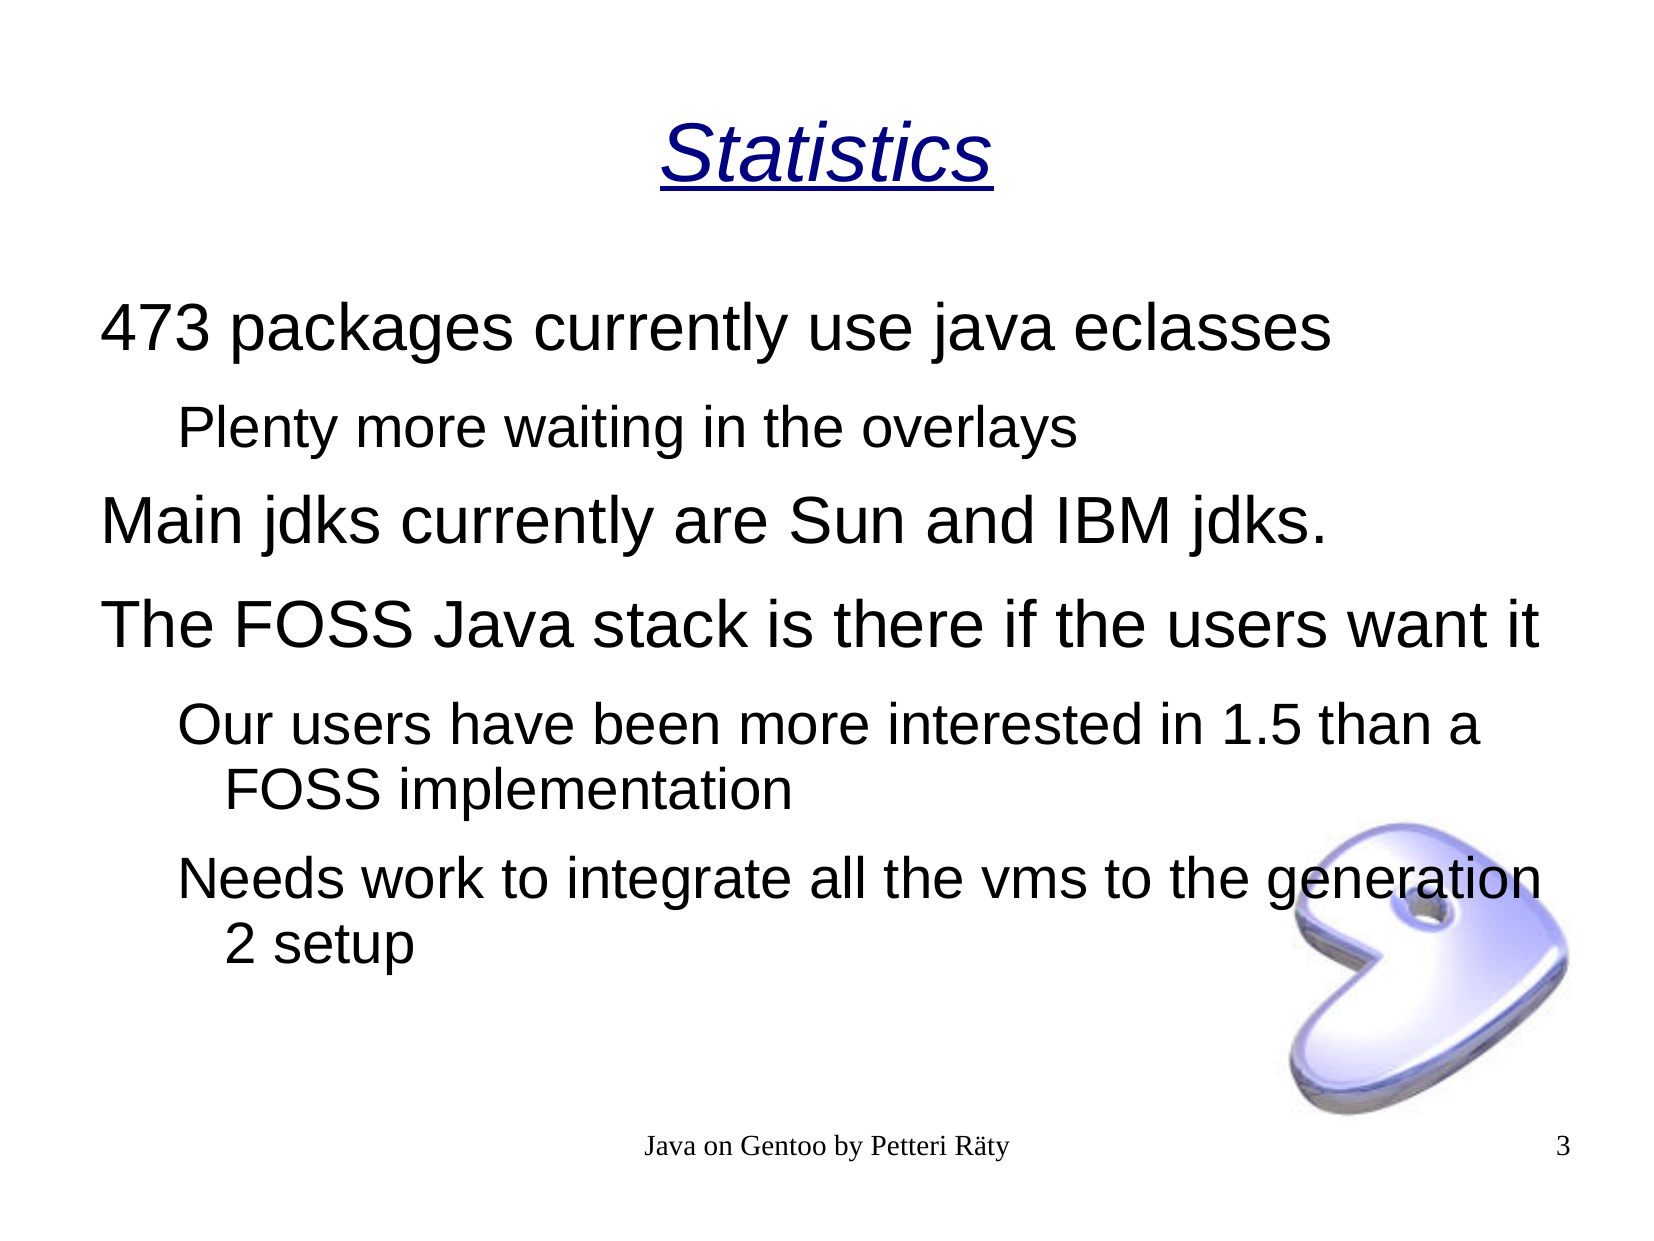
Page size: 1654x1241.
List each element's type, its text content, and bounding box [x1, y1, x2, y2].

title Statistics [82, 56, 1571, 250]
list 473 packages currently use java eclasses Plenty more waiting in the overlays Main jdks currently are Sun and IBM jdks. The FOSS Java stack is there if the users want it Our users have been more interested in 1.5 than a FOSS implementation Needs work to integrate all the vms to the generation 2 setup [82, 290, 1571, 1094]
picture [1275, 818, 1576, 1125]
